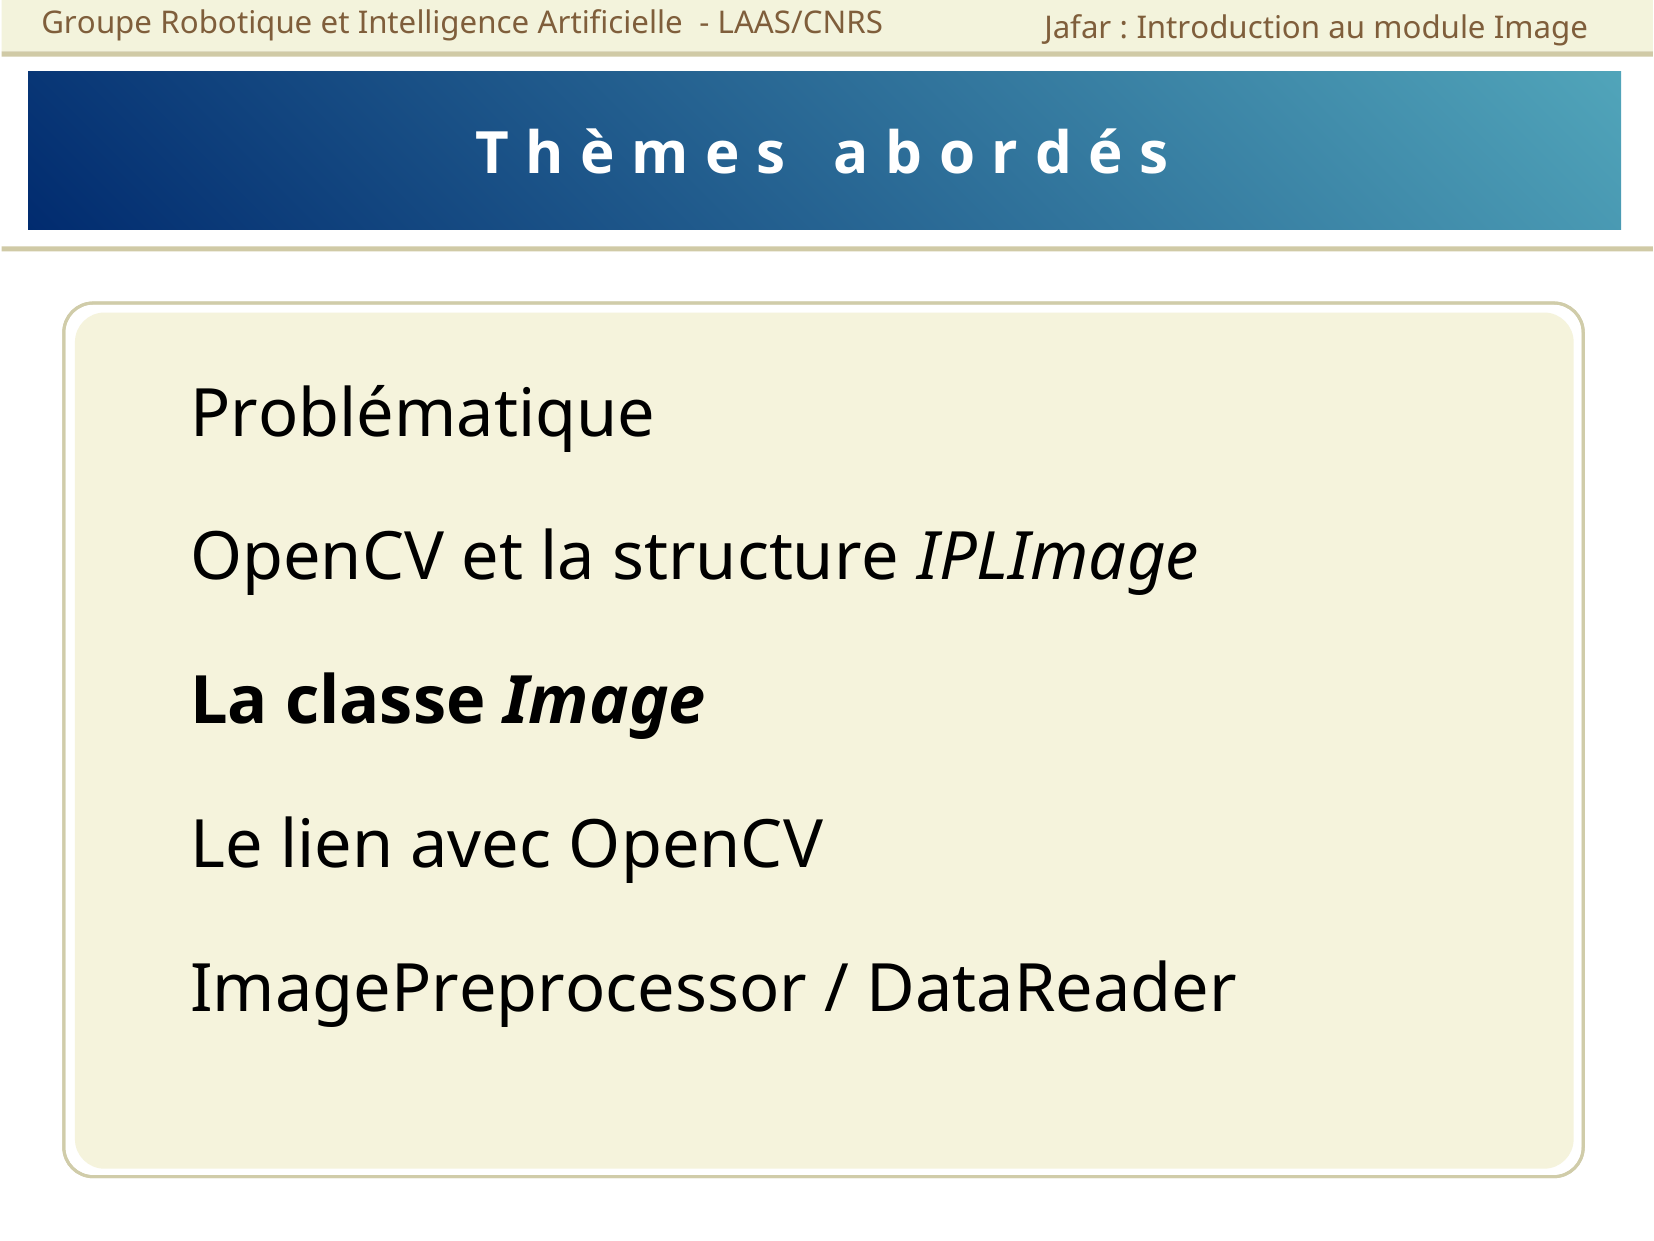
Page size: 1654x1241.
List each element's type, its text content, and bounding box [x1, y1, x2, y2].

list Problématique OpenCV et la structure IPLImage La classe Image Le lien avec OpenCV ImagePreprocessor / DataReader [178, 364, 1569, 983]
title Thèmes abordés [57, 81, 1587, 221]
